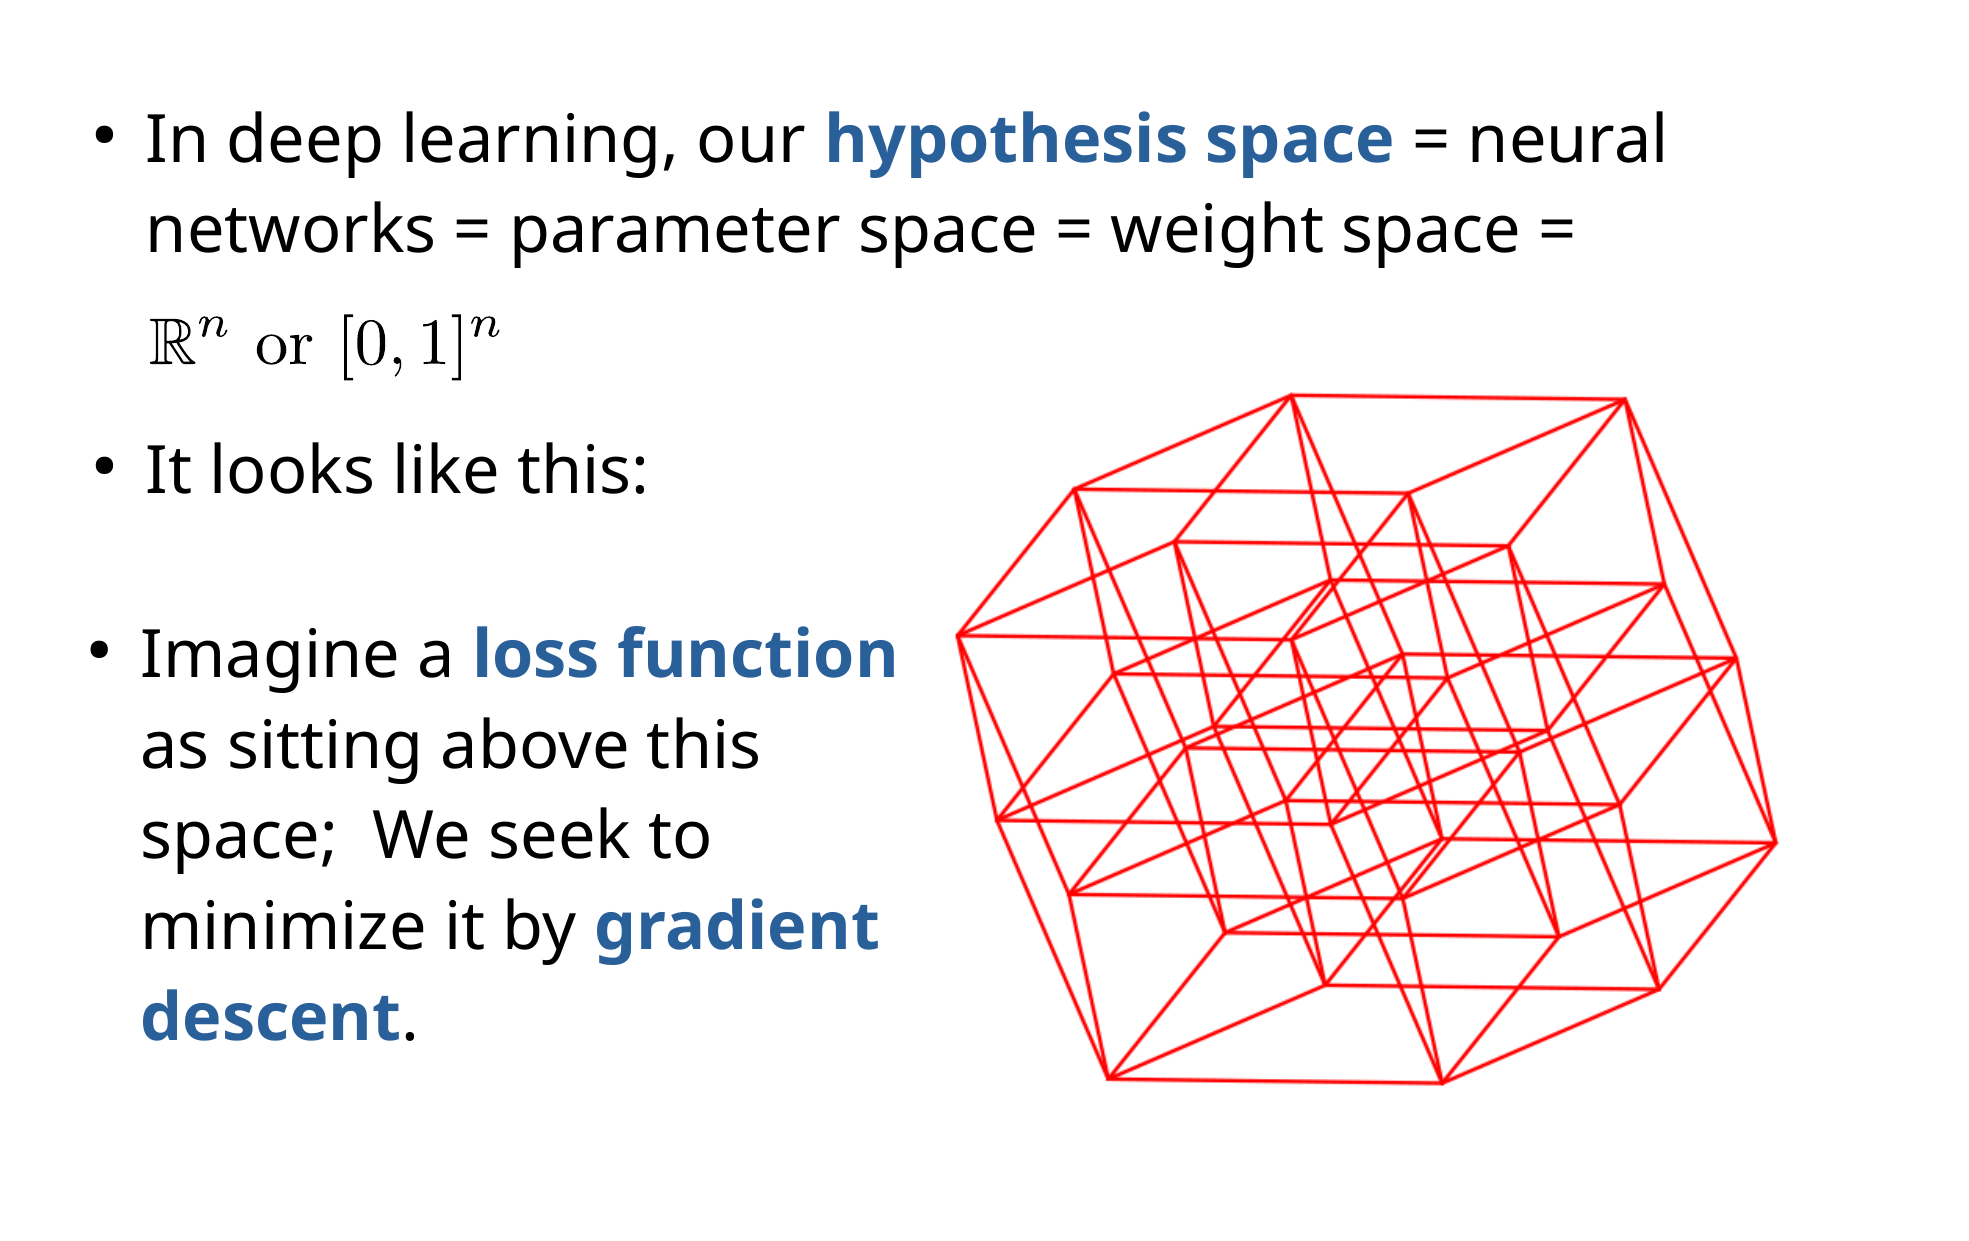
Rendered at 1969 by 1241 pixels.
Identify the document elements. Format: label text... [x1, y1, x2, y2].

list In deep learning, our hypothesis space = neural networks = parameter space = weight space = It looks like this: [74, 90, 1847, 616]
list Imagine a loss function as sitting above this space; We seek to minimize it by gradient descent. [69, 606, 932, 1132]
picture [931, 366, 1804, 1114]
text_box [149, 314, 500, 381]
